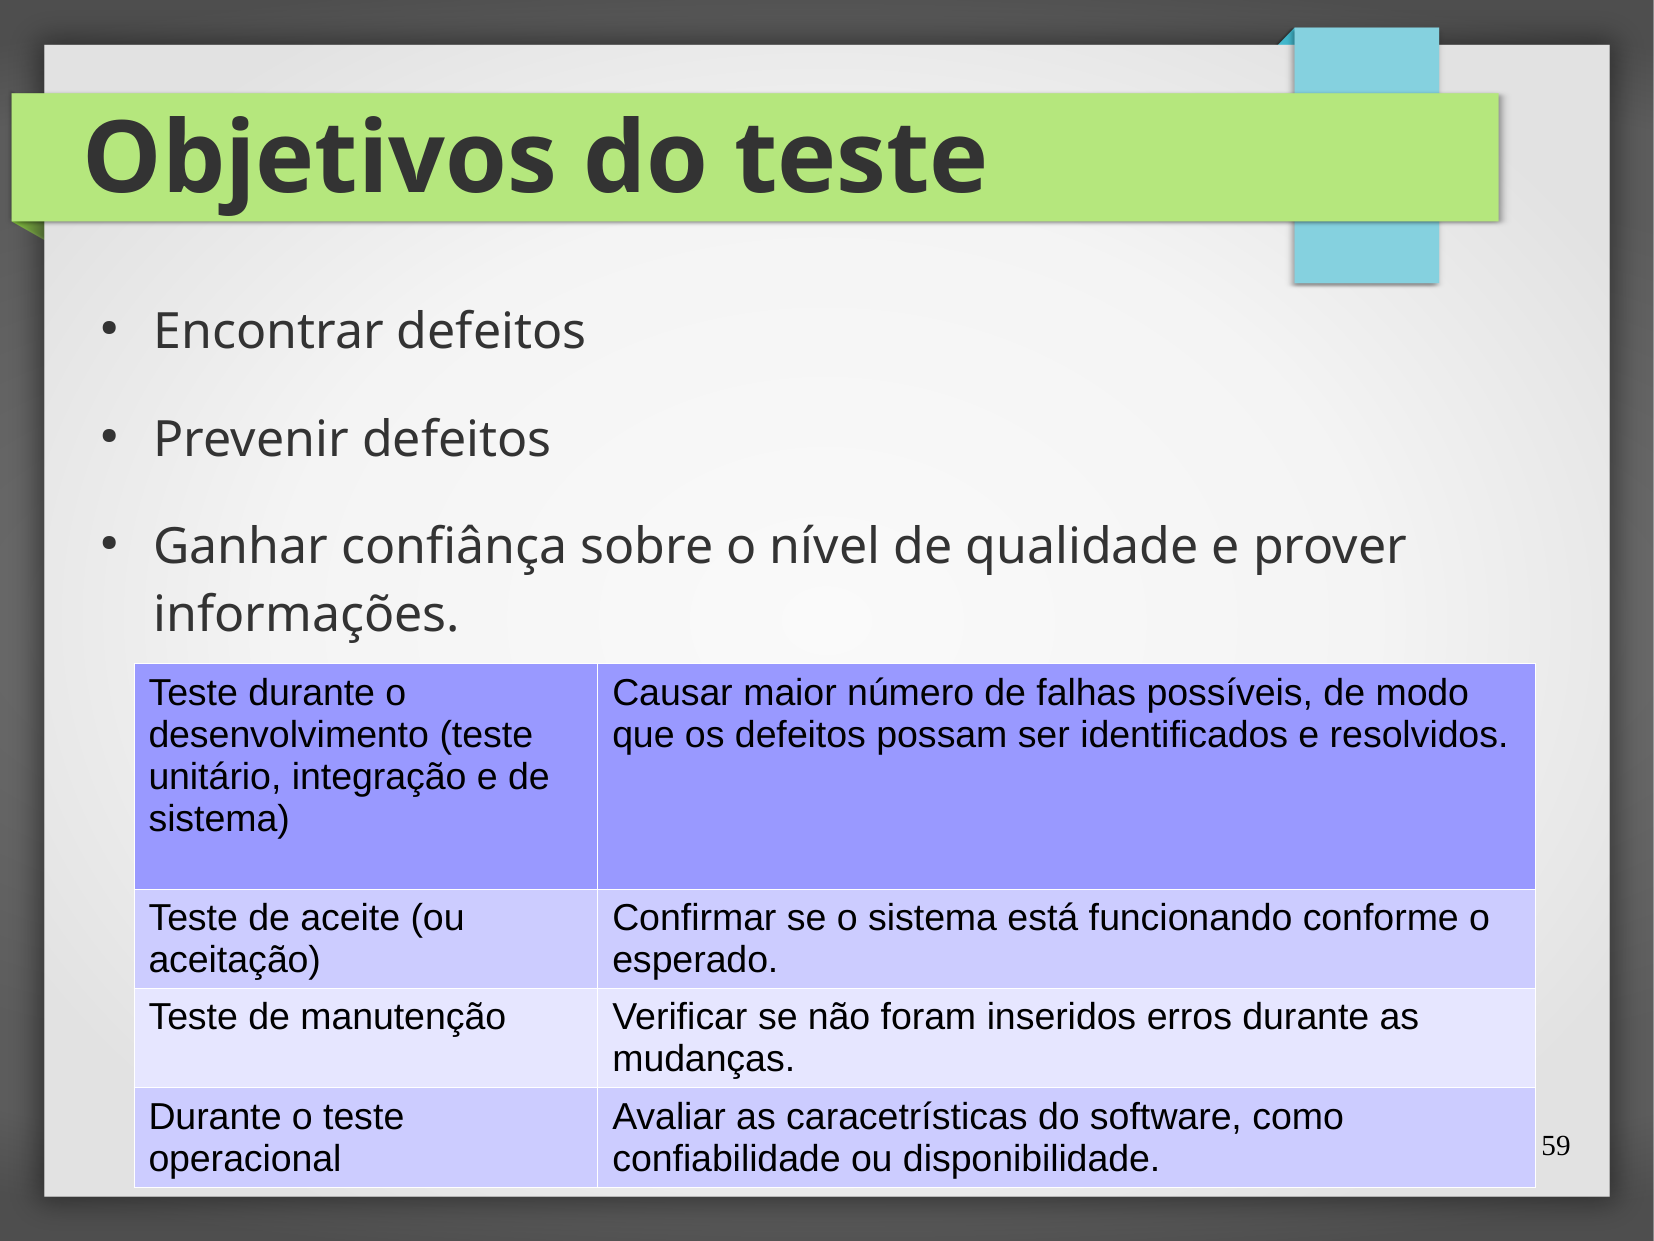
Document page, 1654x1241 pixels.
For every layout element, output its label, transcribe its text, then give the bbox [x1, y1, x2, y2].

picture [0, 0, 1654, 1241]
list Encontrar defeitos Prevenir defeitos Ganhar confiânça sobre o nível de qualidade e prover informações. [82, 295, 1571, 1015]
title Objetivos do teste [82, 94, 1264, 213]
table_cell Avaliar as caracetrísticas do software, como confiabilidade ou disponibilidade. [598, 1088, 1535, 1187]
table_cell Verificar se não foram inseridos erros durante as mudanças. [598, 989, 1535, 1087]
table_header Teste durante o desenvolvimento (teste unitário, integração e de sistema) [135, 664, 597, 889]
table_cell Teste de manutenção [135, 989, 597, 1087]
table_cell Durante o teste operacional [135, 1088, 597, 1187]
table_cell Confirmar se o sistema está funcionando conforme o esperado. [598, 890, 1535, 988]
table_header Causar maior número de falhas possíveis, de modo que os defeitos possam ser identificados e resolvidos. [598, 664, 1535, 889]
table_cell Teste de aceite (ou aceitação) [135, 890, 597, 988]
